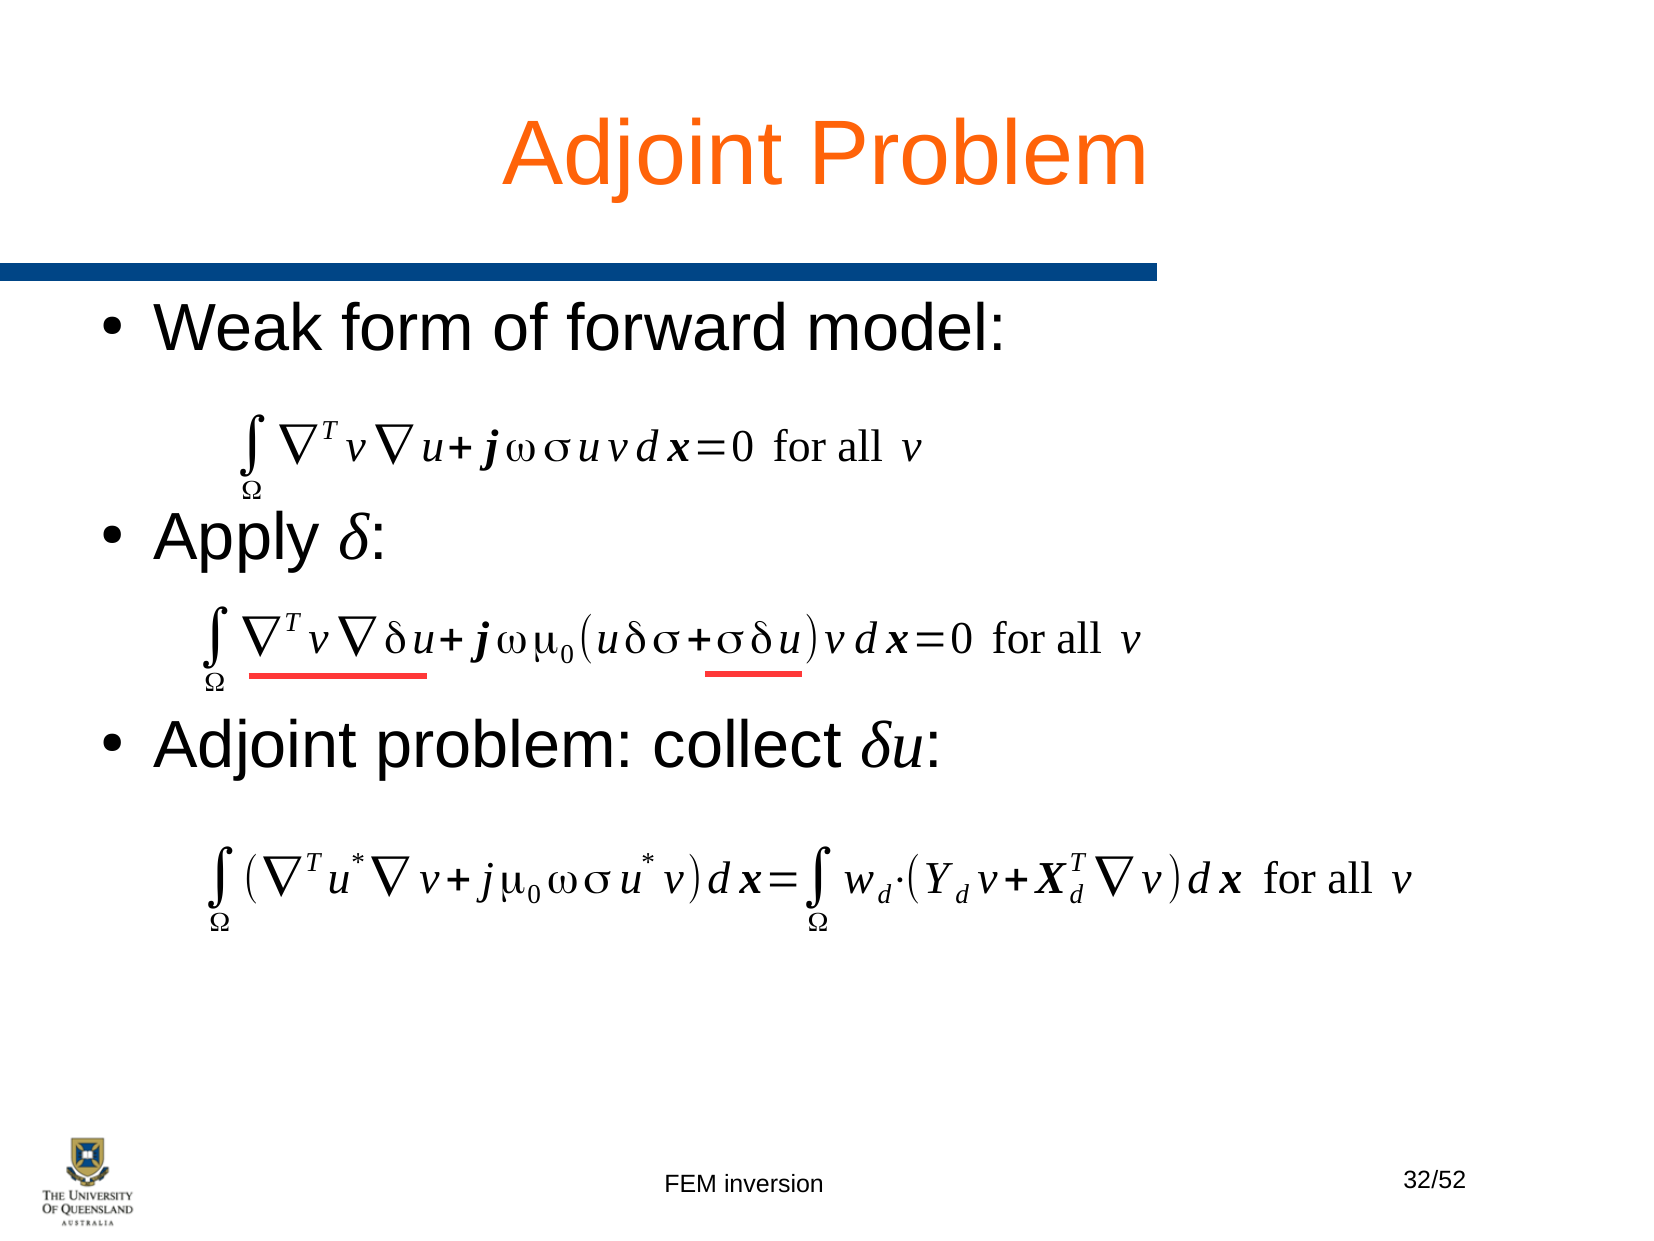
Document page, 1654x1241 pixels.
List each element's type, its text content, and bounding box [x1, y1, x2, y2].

title Adjoint Problem [82, 49, 1571, 257]
chart [190, 603, 1149, 694]
chart [227, 411, 931, 501]
picture [35, 1133, 142, 1235]
chart [195, 843, 1420, 934]
list Weak form of forward model: Apply δ: Adjoint problem: collect δu: [82, 290, 1571, 1010]
